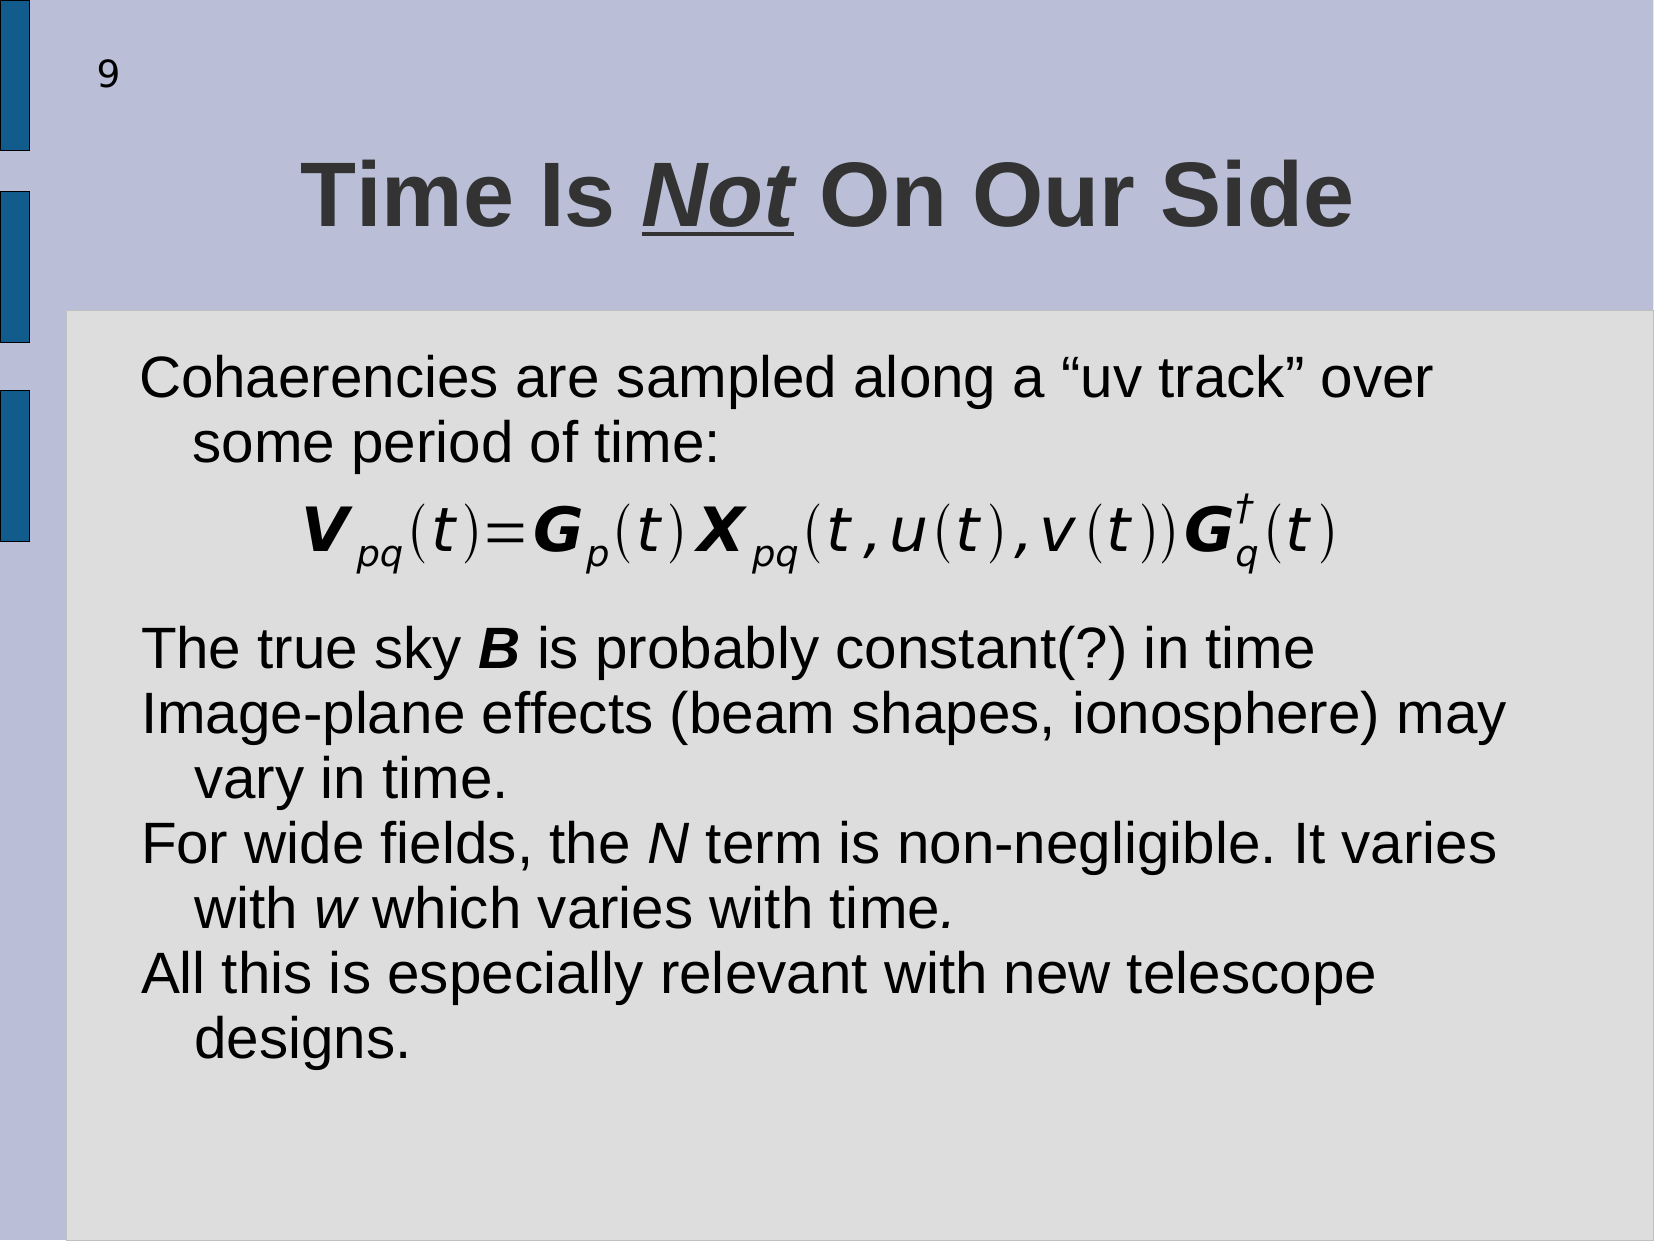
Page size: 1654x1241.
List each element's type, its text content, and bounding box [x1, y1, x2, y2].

text_box <number> [84, 45, 319, 119]
chart [295, 532, 1343, 576]
title Time Is Not On Our Side [121, 91, 1534, 299]
list The true sky B is probably constant(?) in time Image-plane effects (beam shapes, ionosphere) may vary in time. For wide fields, the N term is non-negligible. It varies with w which varies with time. All this is especially relevant with new telescope designs. [123, 615, 1536, 1090]
list Cohaerencies are sampled along a “uv track” over some period of time: [121, 344, 1534, 532]
